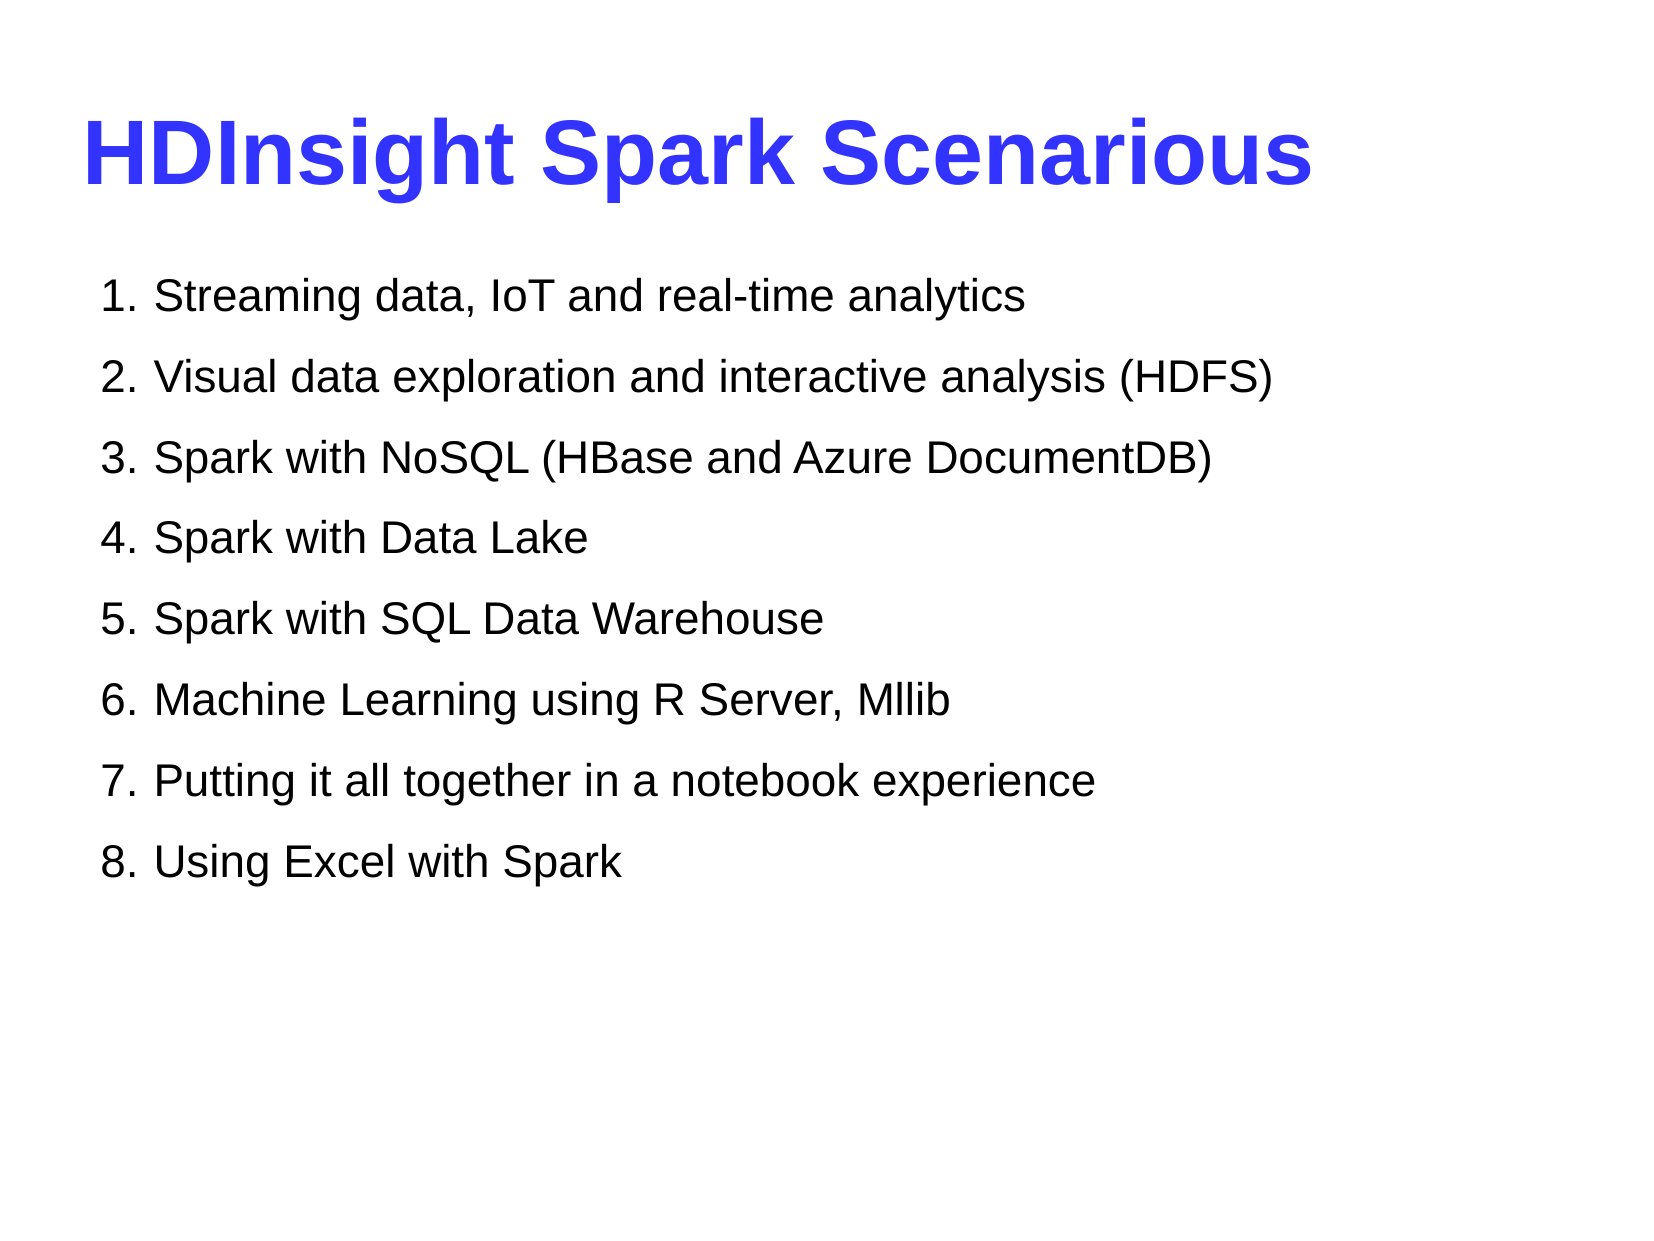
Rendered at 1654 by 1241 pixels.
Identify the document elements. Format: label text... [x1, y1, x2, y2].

title HDInsight Spark Scenarious [82, 49, 1571, 257]
list Streaming data, IoT and real-time analytics Visual data exploration and interactive analysis (HDFS) Spark with NoSQL (HBase and Azure DocumentDB) Spark with Data Lake Spark with SQL Data Warehouse Machine Learning using R Server, Mllib Putting it all together in a notebook experience Using Excel with Spark [82, 270, 1561, 1156]
